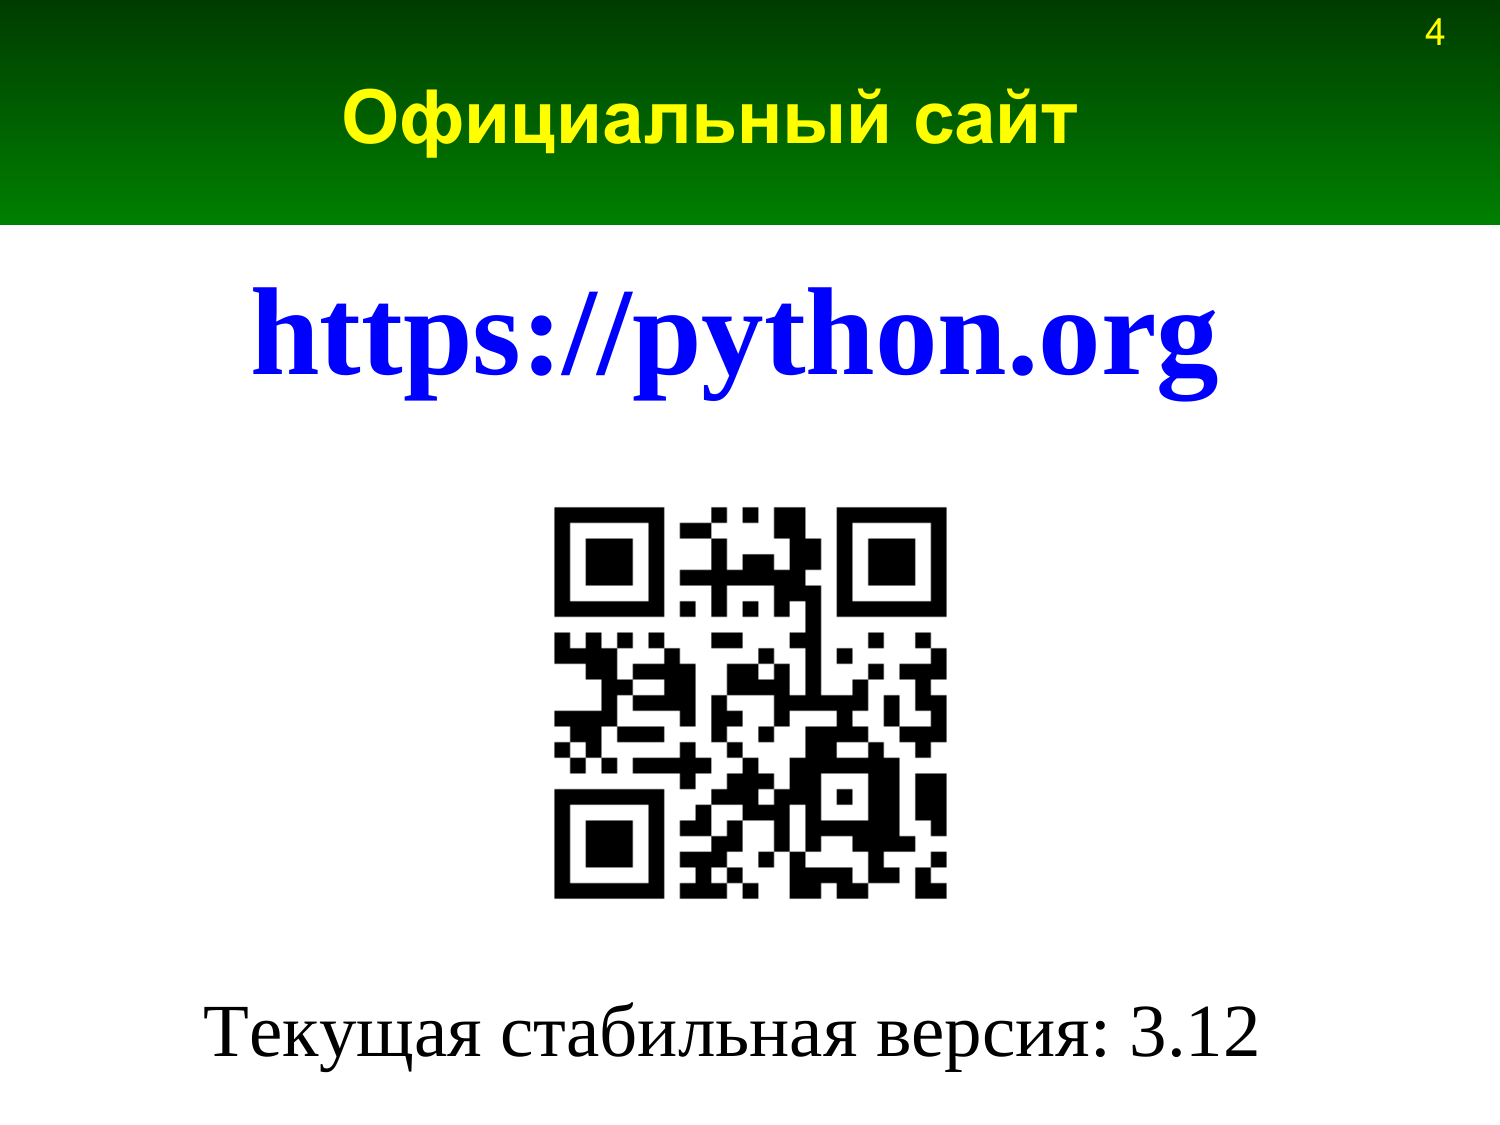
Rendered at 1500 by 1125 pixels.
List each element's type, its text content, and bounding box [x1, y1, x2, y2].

text_box Текущая стабильная версия: 3.12 [203, 974, 1500, 1125]
text_box https://python.org [250, 242, 1250, 974]
title Официальный сайт [35, 11, 1386, 215]
picture [539, 495, 961, 910]
